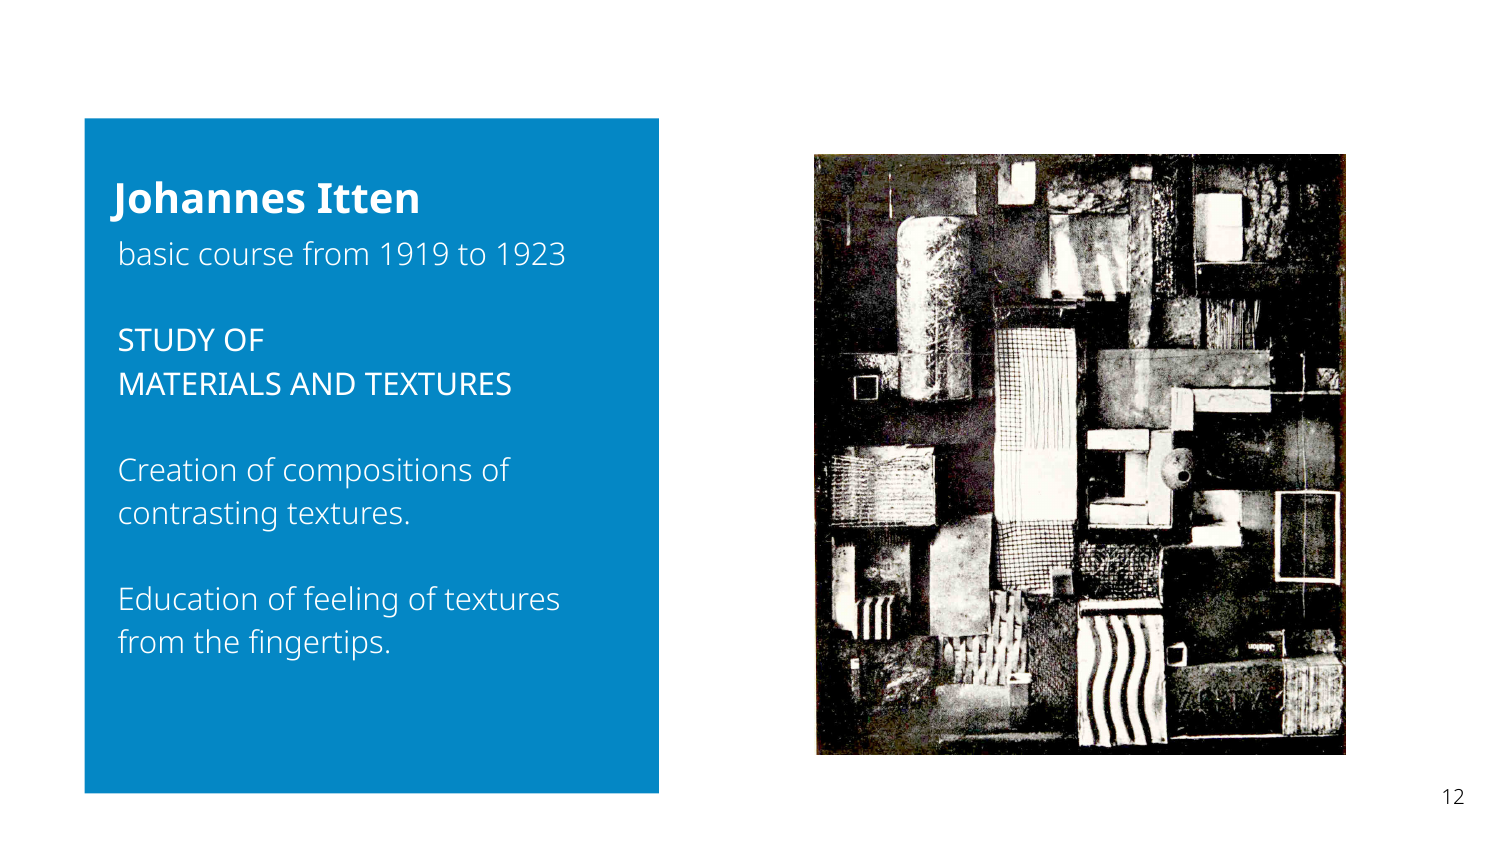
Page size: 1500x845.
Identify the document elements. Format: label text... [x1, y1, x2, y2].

title Johannes Itten [98, 168, 665, 252]
picture [814, 154, 1346, 755]
title basic course from 1919 to 1923 Study of materials and textures Creation of compositions of contrasting textures. Education of feeling of textures from the fingertips. [102, 252, 633, 726]
